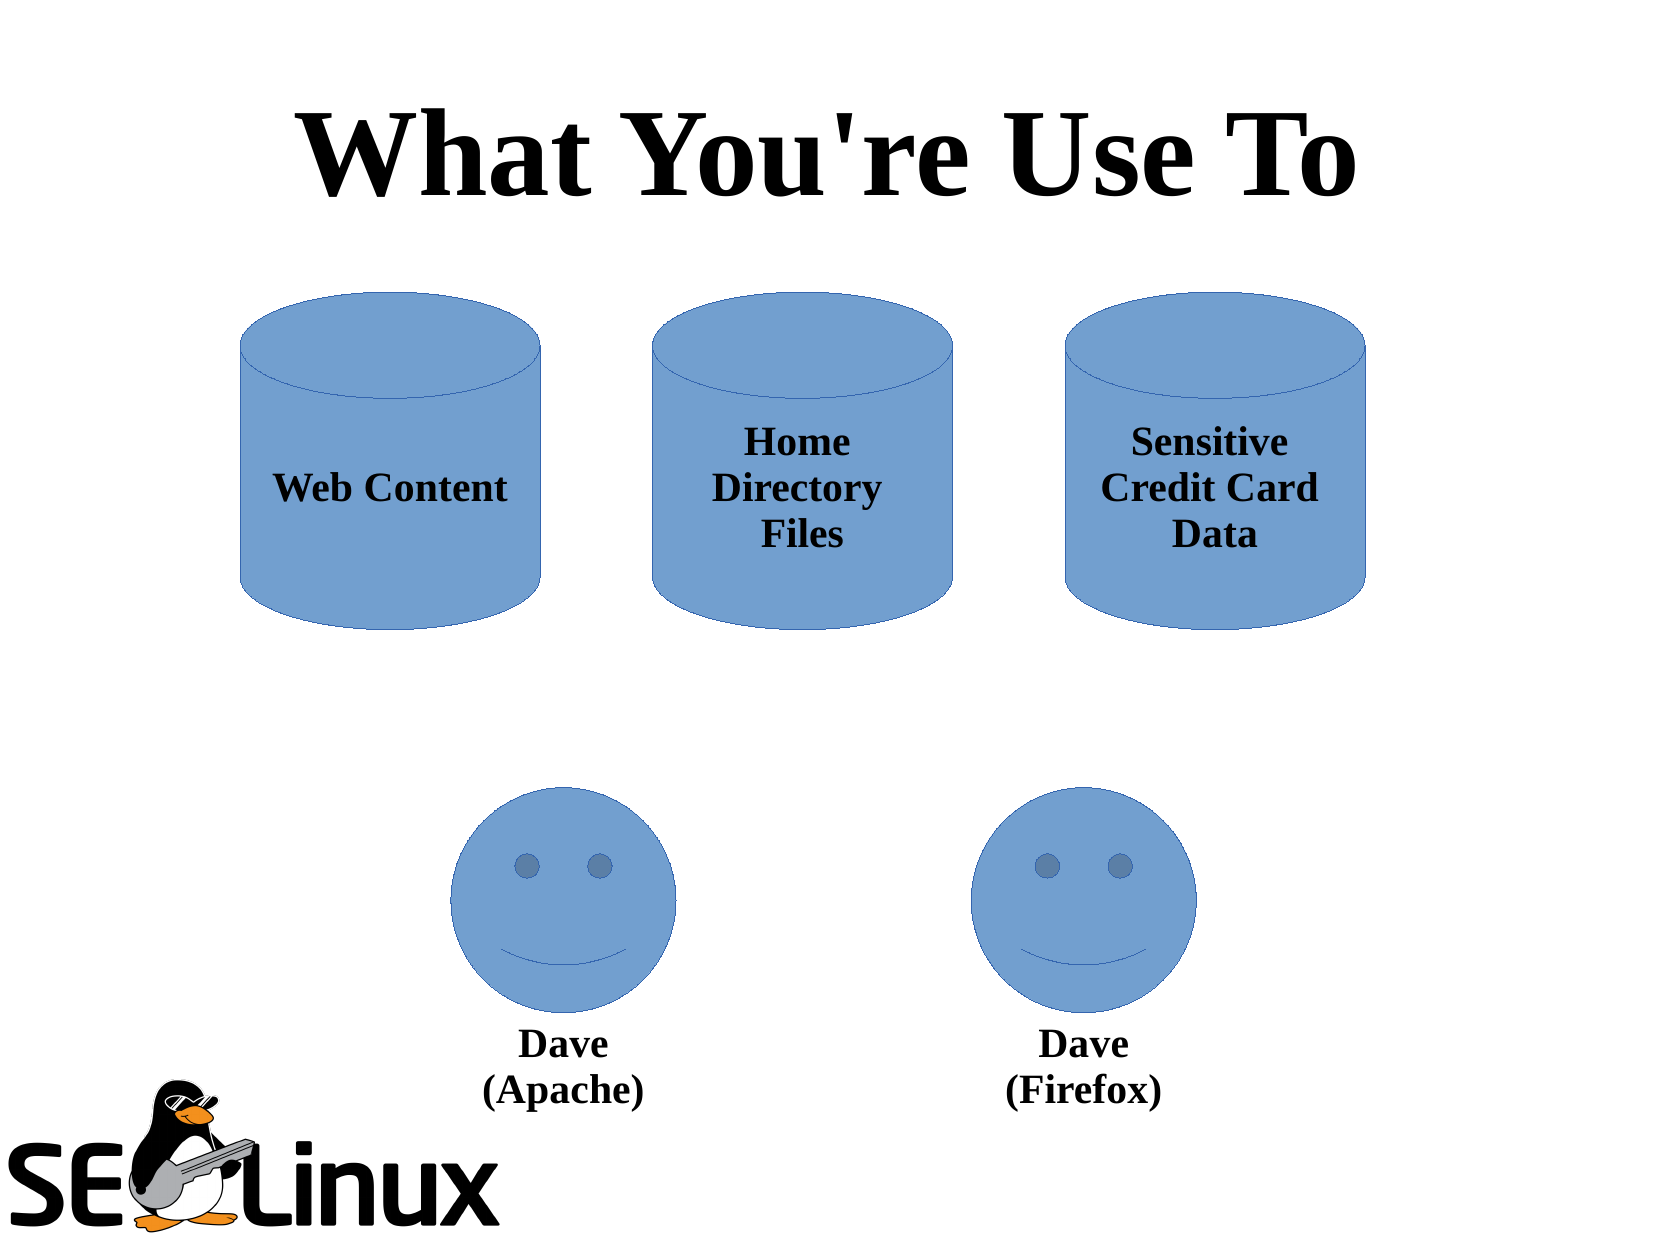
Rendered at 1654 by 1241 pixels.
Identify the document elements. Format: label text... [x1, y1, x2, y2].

text_box Dave (Firefox) [915, 1012, 1253, 1120]
text_box [450, 787, 677, 1012]
text_box Web Content [240, 292, 541, 630]
text_box [971, 787, 1197, 1012]
text_box Dave (Apache) [394, 1012, 733, 1120]
picture [0, 919, 526, 1241]
text_box Sensitive Credit Card Data [1065, 292, 1366, 630]
text_box Home Directory Files [652, 292, 953, 630]
title What You're Use To [82, 49, 1571, 257]
